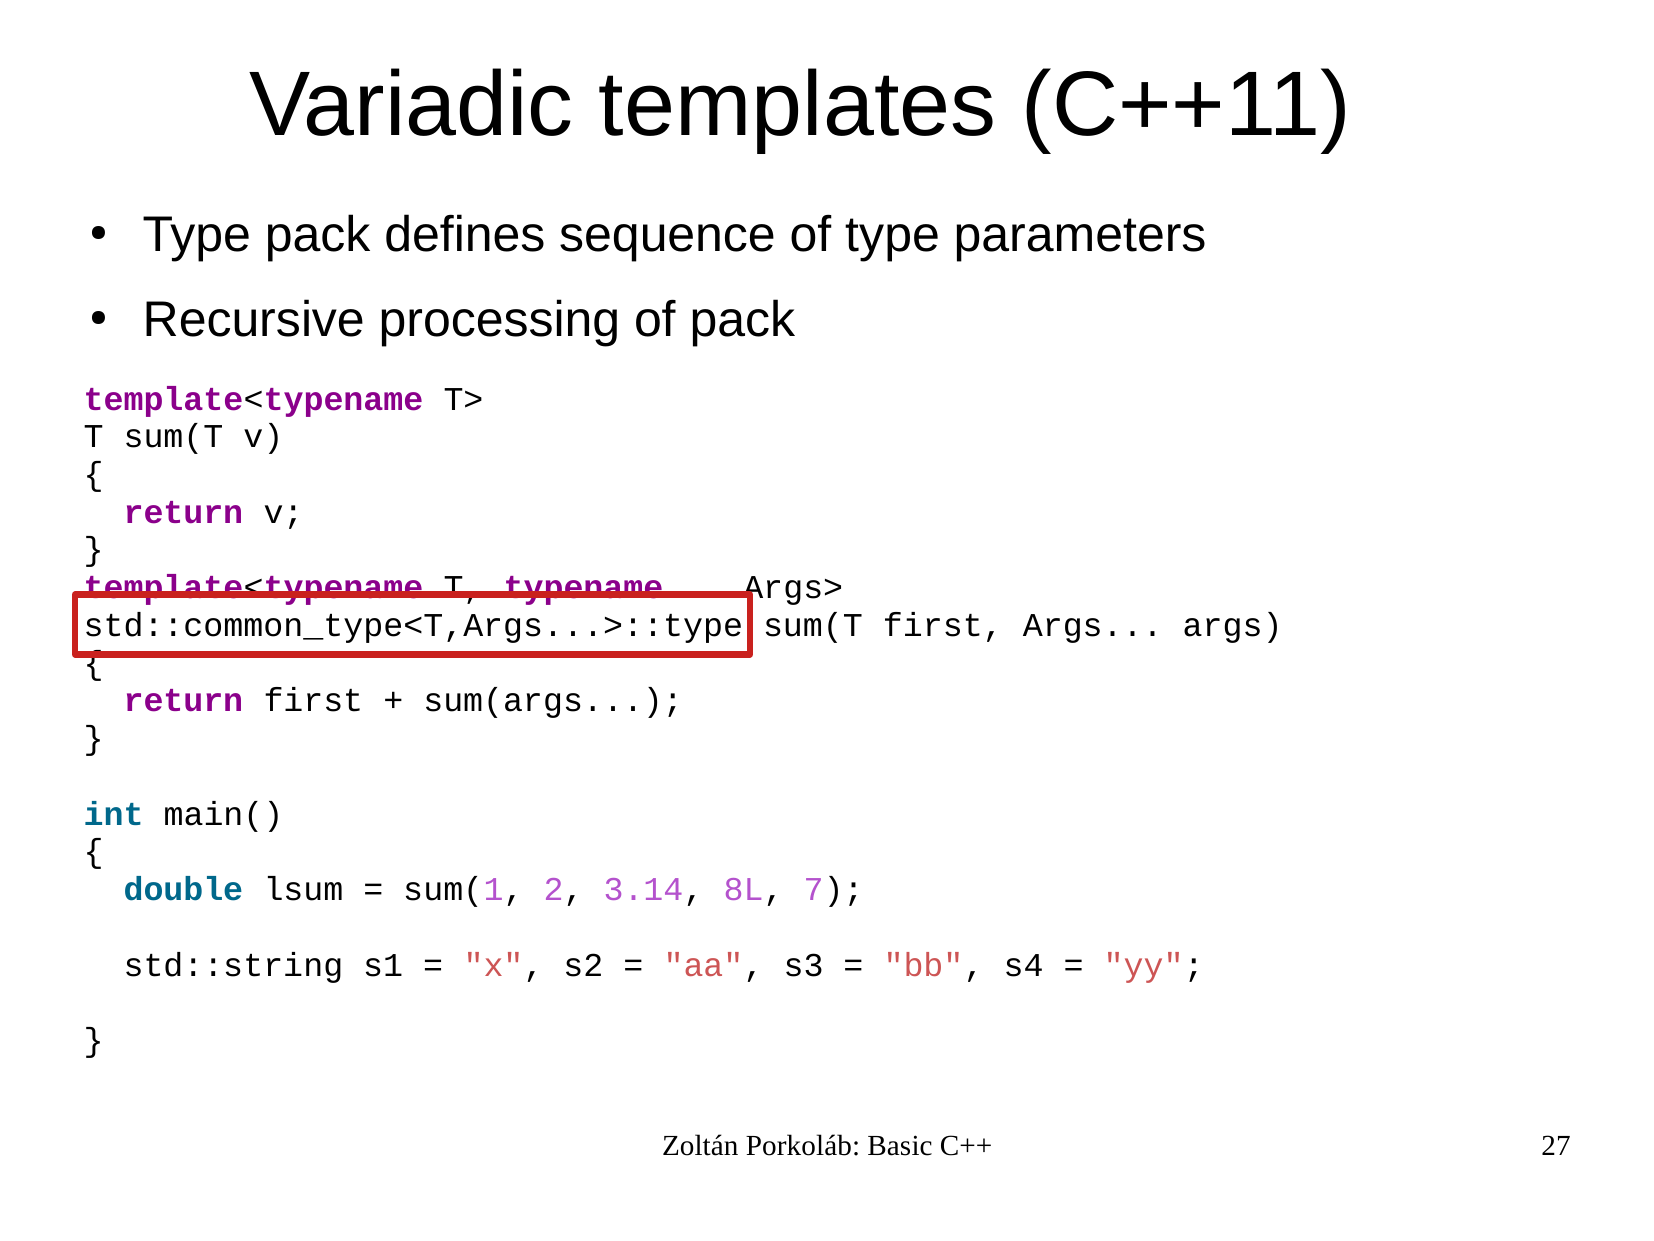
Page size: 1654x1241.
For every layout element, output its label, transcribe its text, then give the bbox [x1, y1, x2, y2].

list Type pack defines sequence of type parameters Recursive processing of pack [71, 125, 1606, 374]
text_box [75, 594, 751, 655]
text_box template<typename T> T sum(T v) { return v; } template<typename T, typename... Args> std::common_type<T,Args...>::type sum(T first, Args... args) { return first + sum(args...); } int main() { double lsum = sum(1, 2, 3.14, 8L, 7); std::string s1 = "x", s2 = "aa", s3 = "bb", s4 = "yy"; } [68, 374, 1654, 1160]
title Variadic templates (C++11) [56, 0, 1546, 208]
